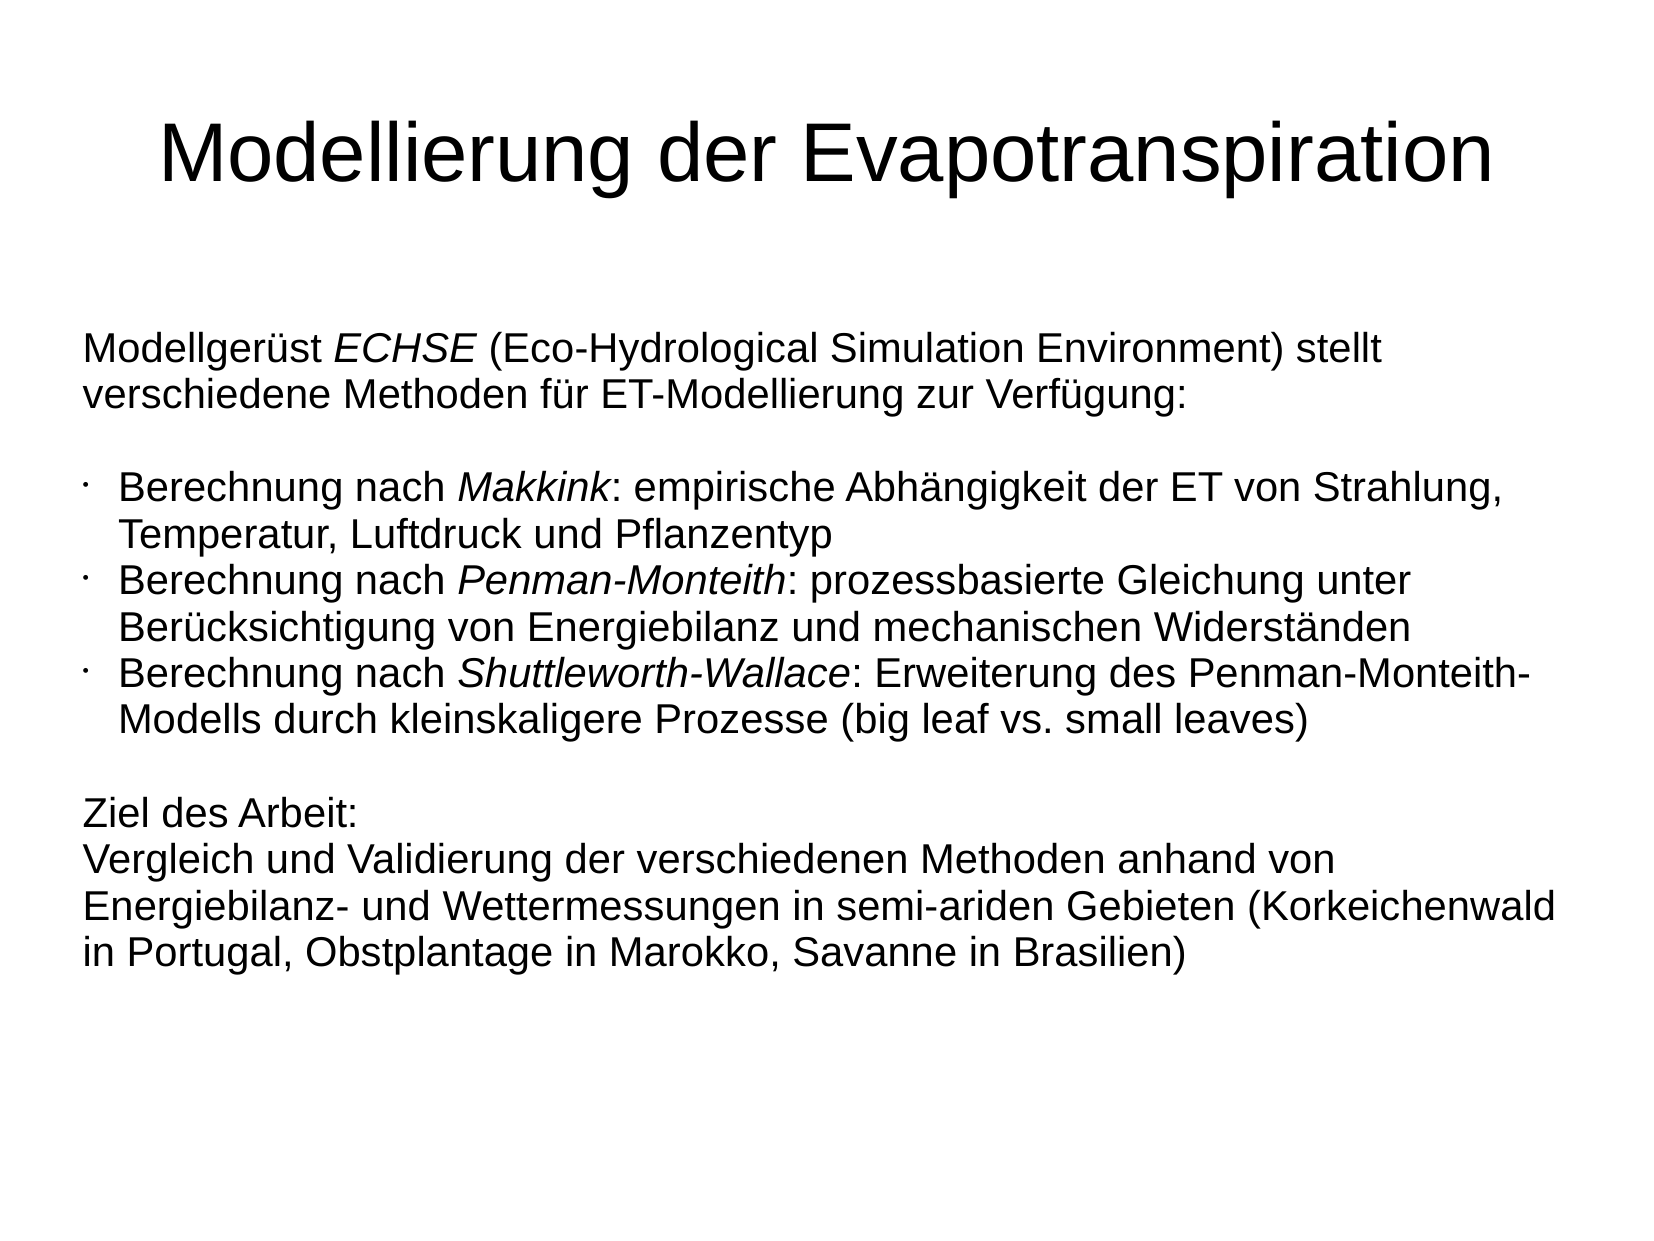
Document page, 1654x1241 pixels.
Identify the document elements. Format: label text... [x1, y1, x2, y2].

title Modellierung der Evapotranspiration [82, 49, 1571, 257]
subtitle Modellgerüst ECHSE (Eco-Hydrological Simulation Environment) stellt verschiedene Methoden für ET-Modellierung zur Verfügung: Berechnung nach Makkink: empirische Abhängigkeit der ET von Strahlung, Temperatur, Luftdruck und Pflanzentyp Berechnung nach Penman-Monteith: prozessbasierte Gleichung unter Berücksichtigung von Energiebilanz und mechanischen Widerständen Berechnung nach Shuttleworth-Wallace: Erweiterung des Penman-Monteith-Modells durch kleinskaligere Prozesse (big leaf vs. small leaves) Ziel des Arbeit: Vergleich und Validierung der verschiedenen Methoden anhand von Energiebilanz- und Wettermessungen in semi-ariden Gebieten (Korkeichenwald in Portugal, Obstplantage in Marokko, Savanne in Brasilien) [82, 290, 1571, 1010]
